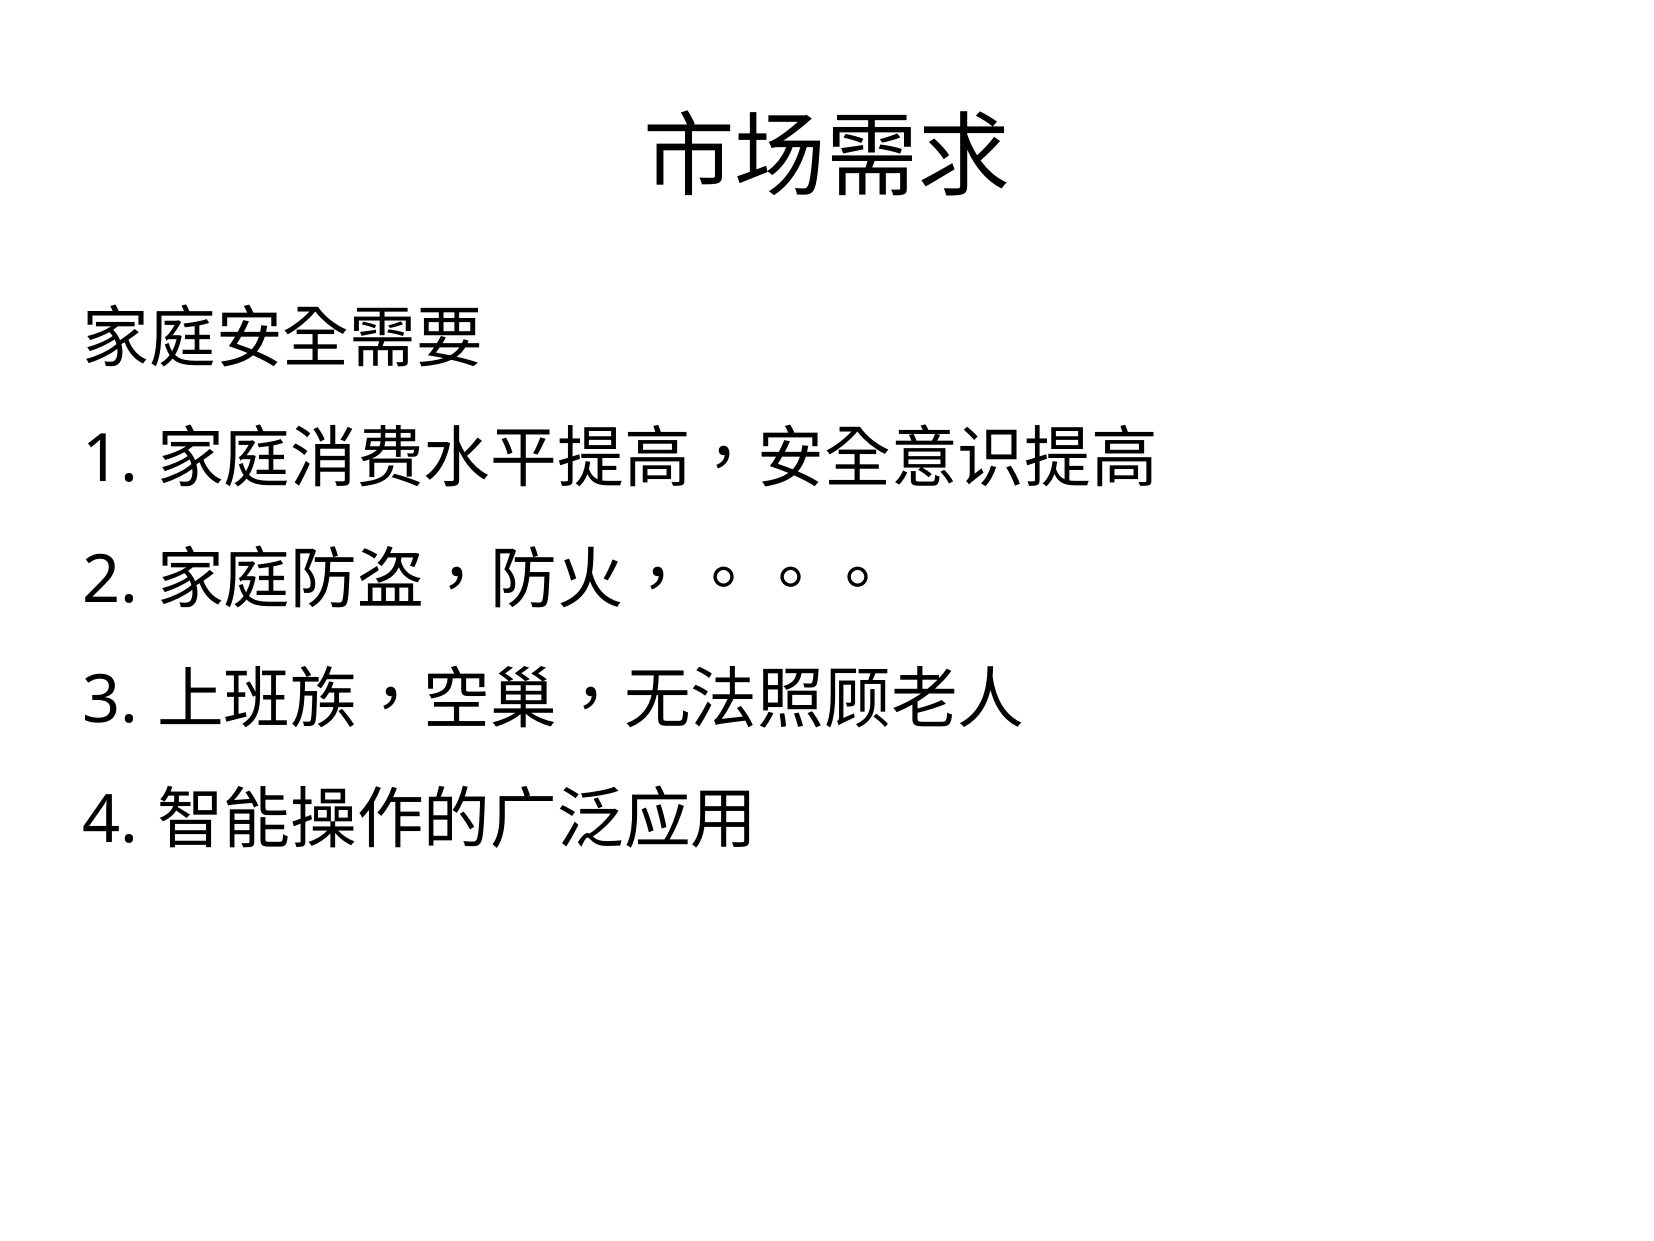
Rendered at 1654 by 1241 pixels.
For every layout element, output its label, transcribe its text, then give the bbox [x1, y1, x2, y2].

title 市场需求 [82, 56, 1571, 250]
list 家庭安全需要 1.家庭消费水平提高，安全意识提高 2.家庭防盗，防火，。。。 3.上班族，空巢，无法照顾老人 4.智能操作的广泛应用 [82, 290, 1571, 1094]
